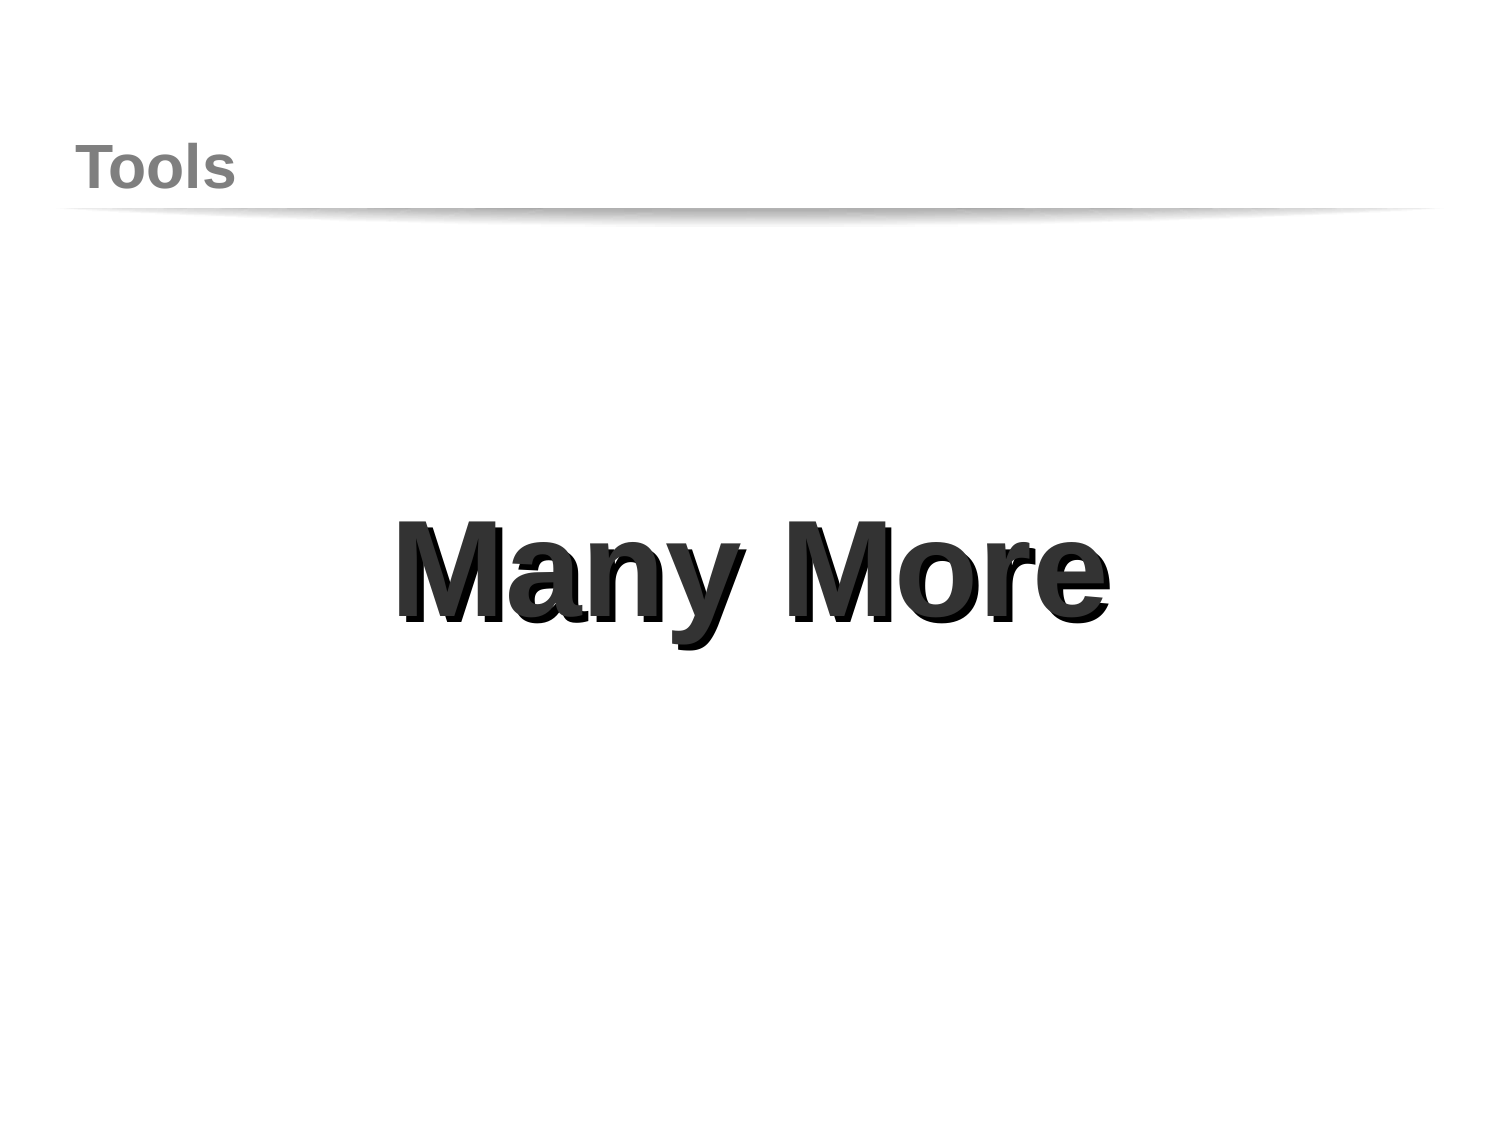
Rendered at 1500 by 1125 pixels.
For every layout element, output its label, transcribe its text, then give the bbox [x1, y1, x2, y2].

title Tools [75, 71, 1426, 203]
text_box Many More [75, 479, 1426, 646]
